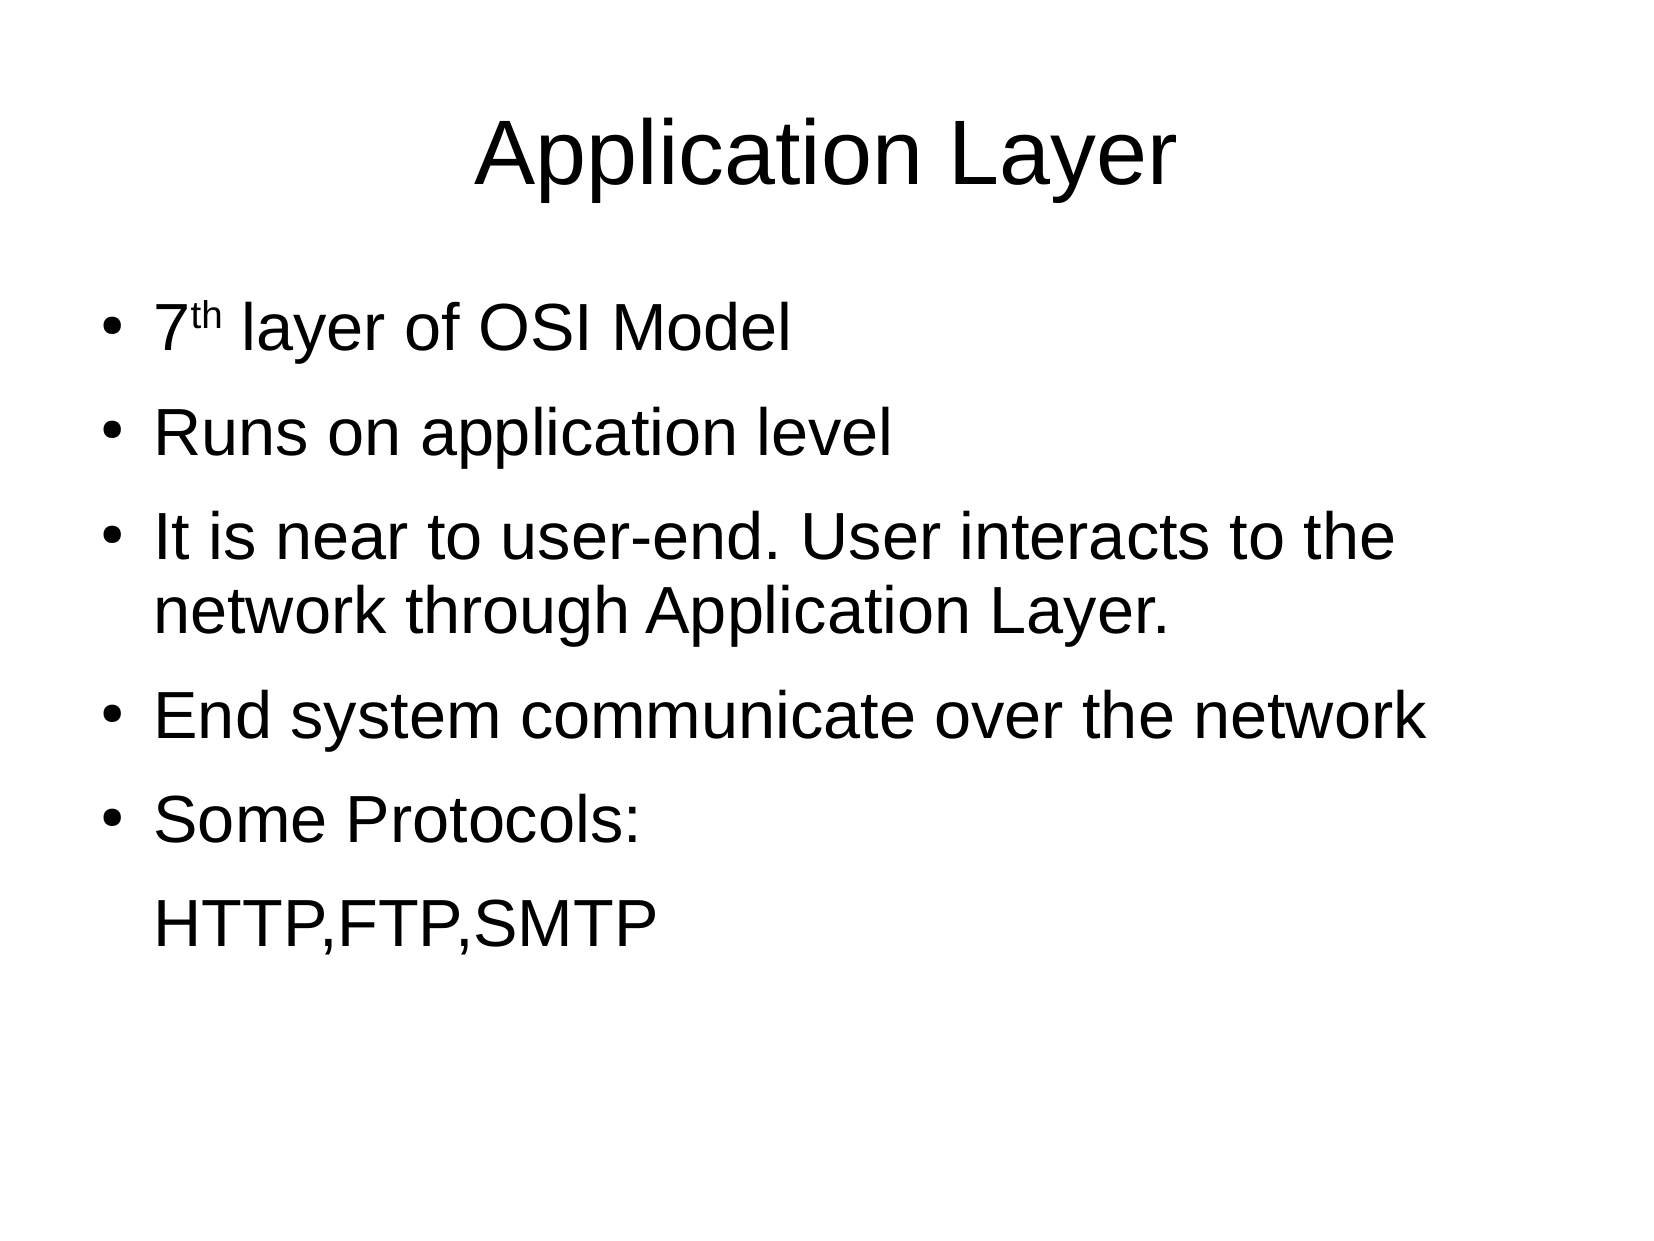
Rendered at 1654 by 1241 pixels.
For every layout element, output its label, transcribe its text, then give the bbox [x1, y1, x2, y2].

title Application Layer [82, 49, 1571, 257]
list 7th layer of OSI Model Runs on application level It is near to user-end. User interacts to the network through Application Layer. End system communicate over the network Some Protocols: HTTP,FTP,SMTP [82, 290, 1571, 1010]
